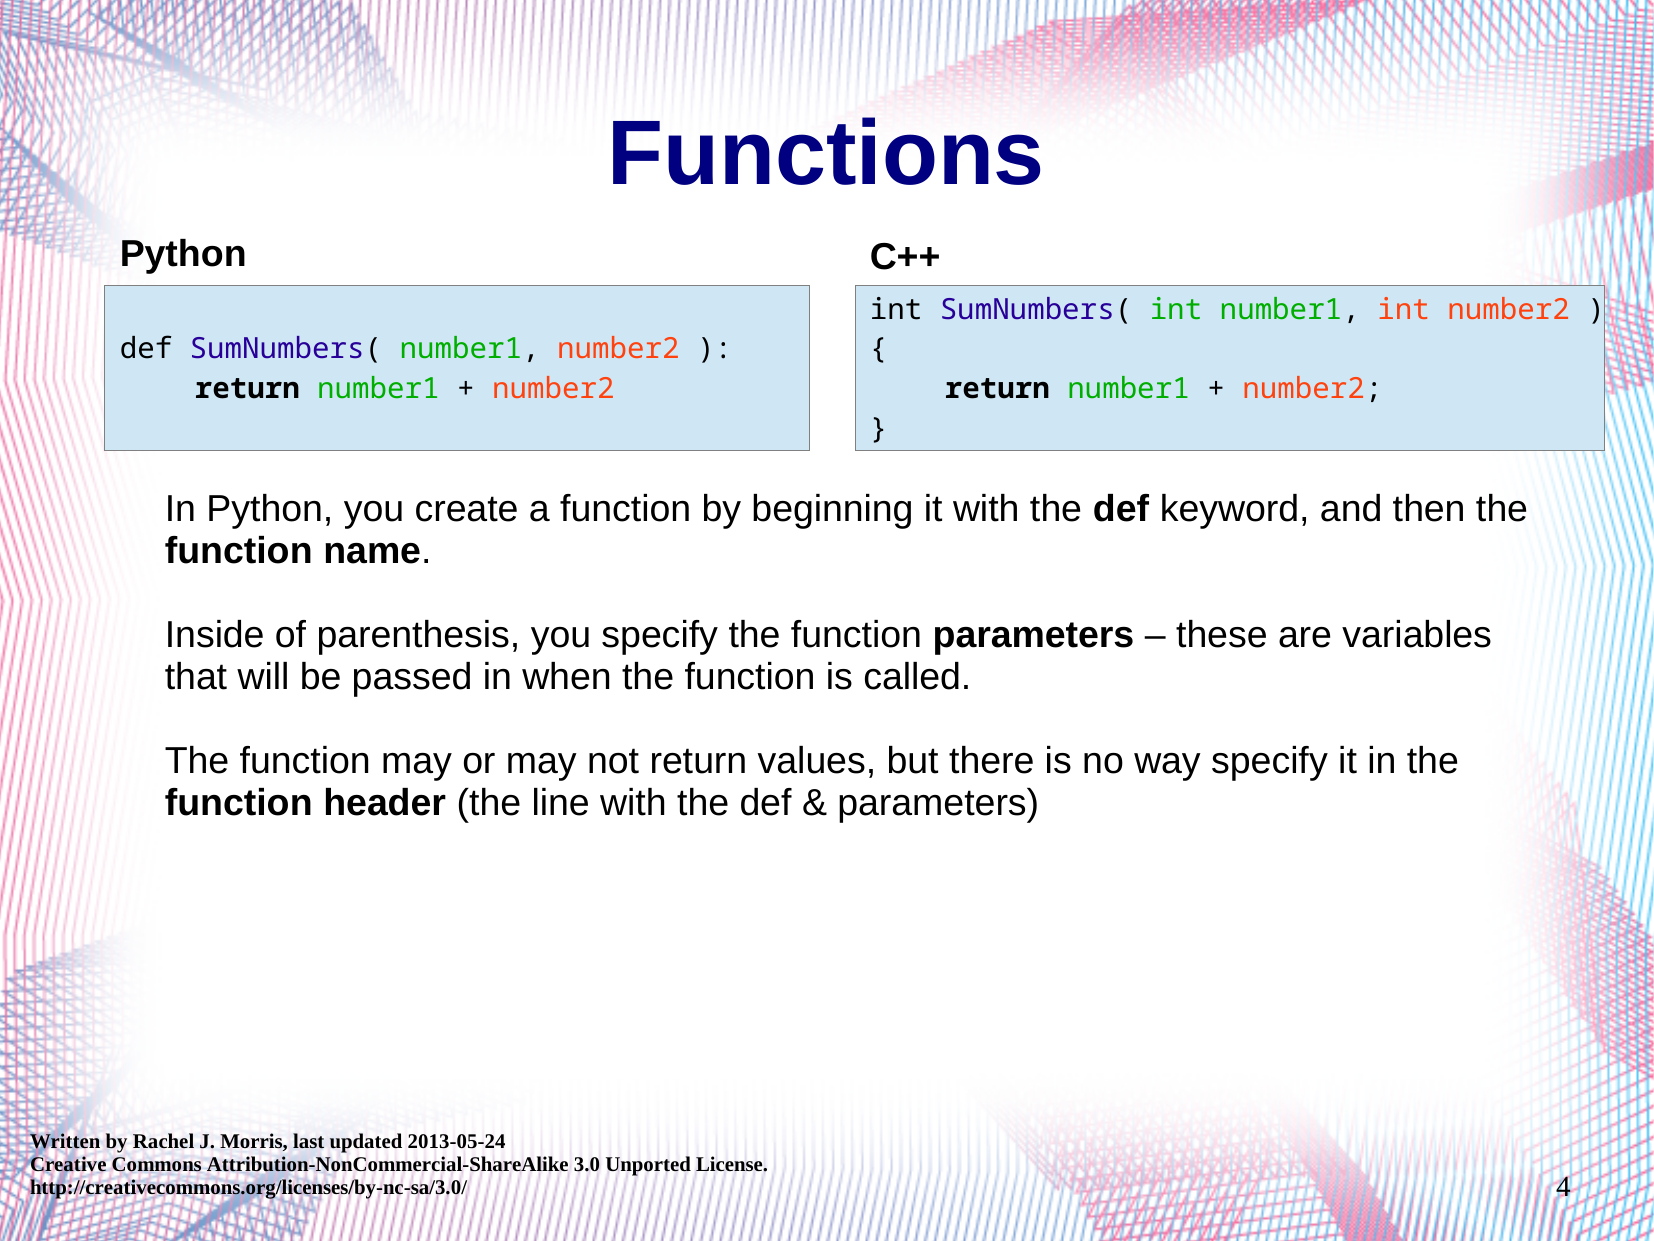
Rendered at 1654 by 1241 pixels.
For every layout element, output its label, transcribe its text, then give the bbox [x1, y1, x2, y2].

text_box int SumNumbers( int number1, int number2 ) { return number1 + number2; } [855, 285, 1605, 451]
text_box Python [105, 225, 796, 282]
text_box C++ [855, 228, 1546, 286]
text_box def SumNumbers( number1, number2 ): return number1 + number2 [104, 285, 810, 451]
title Functions [82, 49, 1571, 257]
text_box In Python, you create a function by beginning it with the def keyword, and then the function name. Inside of parenthesis, you specify the function parameters – these are variables that will be passed in when the function is called. The function may or may not return values, but there is no way specify it in the function header (the line with the def & parameters) [150, 480, 1561, 831]
picture [0, 0, 1654, 1241]
